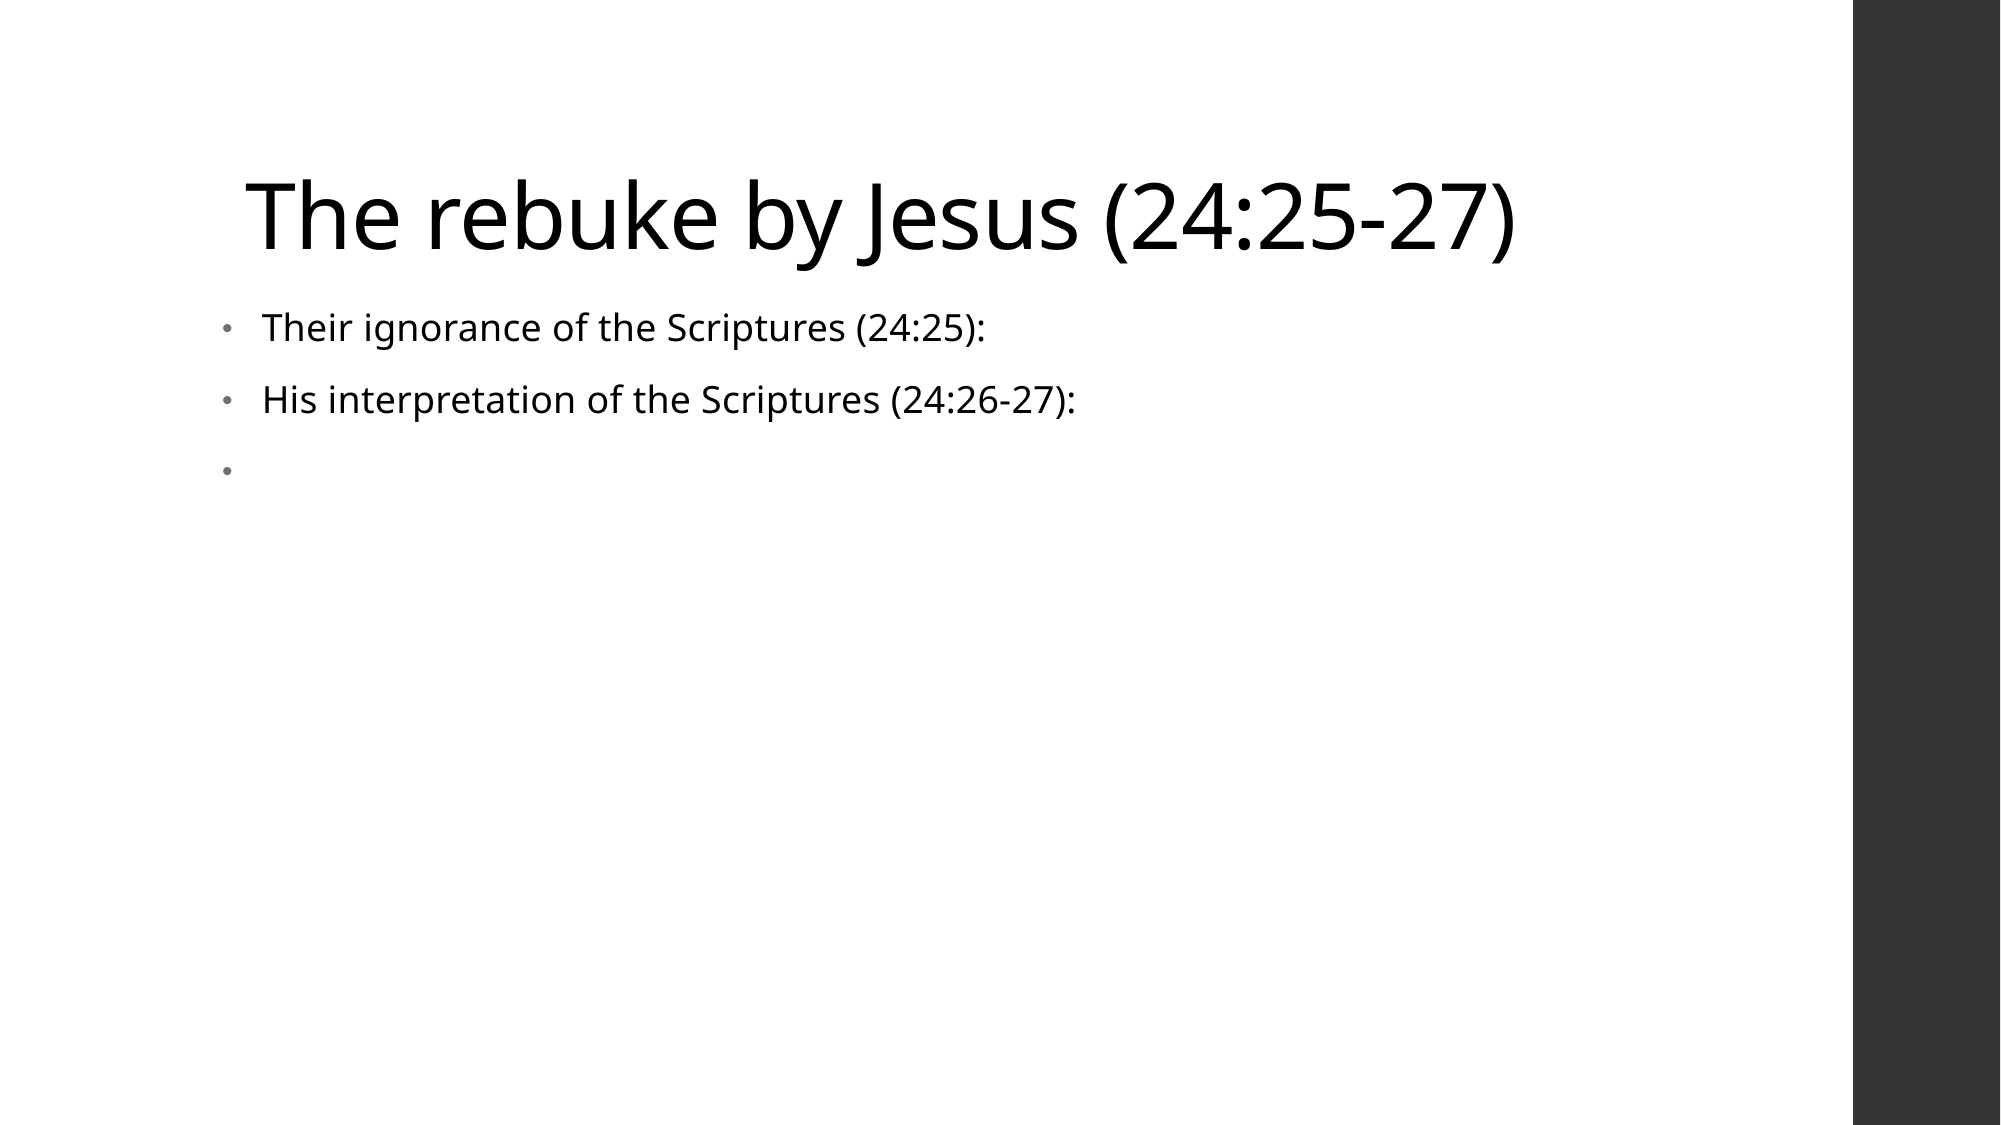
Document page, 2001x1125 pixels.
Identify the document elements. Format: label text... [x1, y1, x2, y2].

list Their ignorance of the Scriptures (24:25): His interpretation of the Scriptures (24:26-27): [206, 299, 1617, 1014]
title The rebuke by Jesus (24:25-27) [206, 60, 1797, 278]
